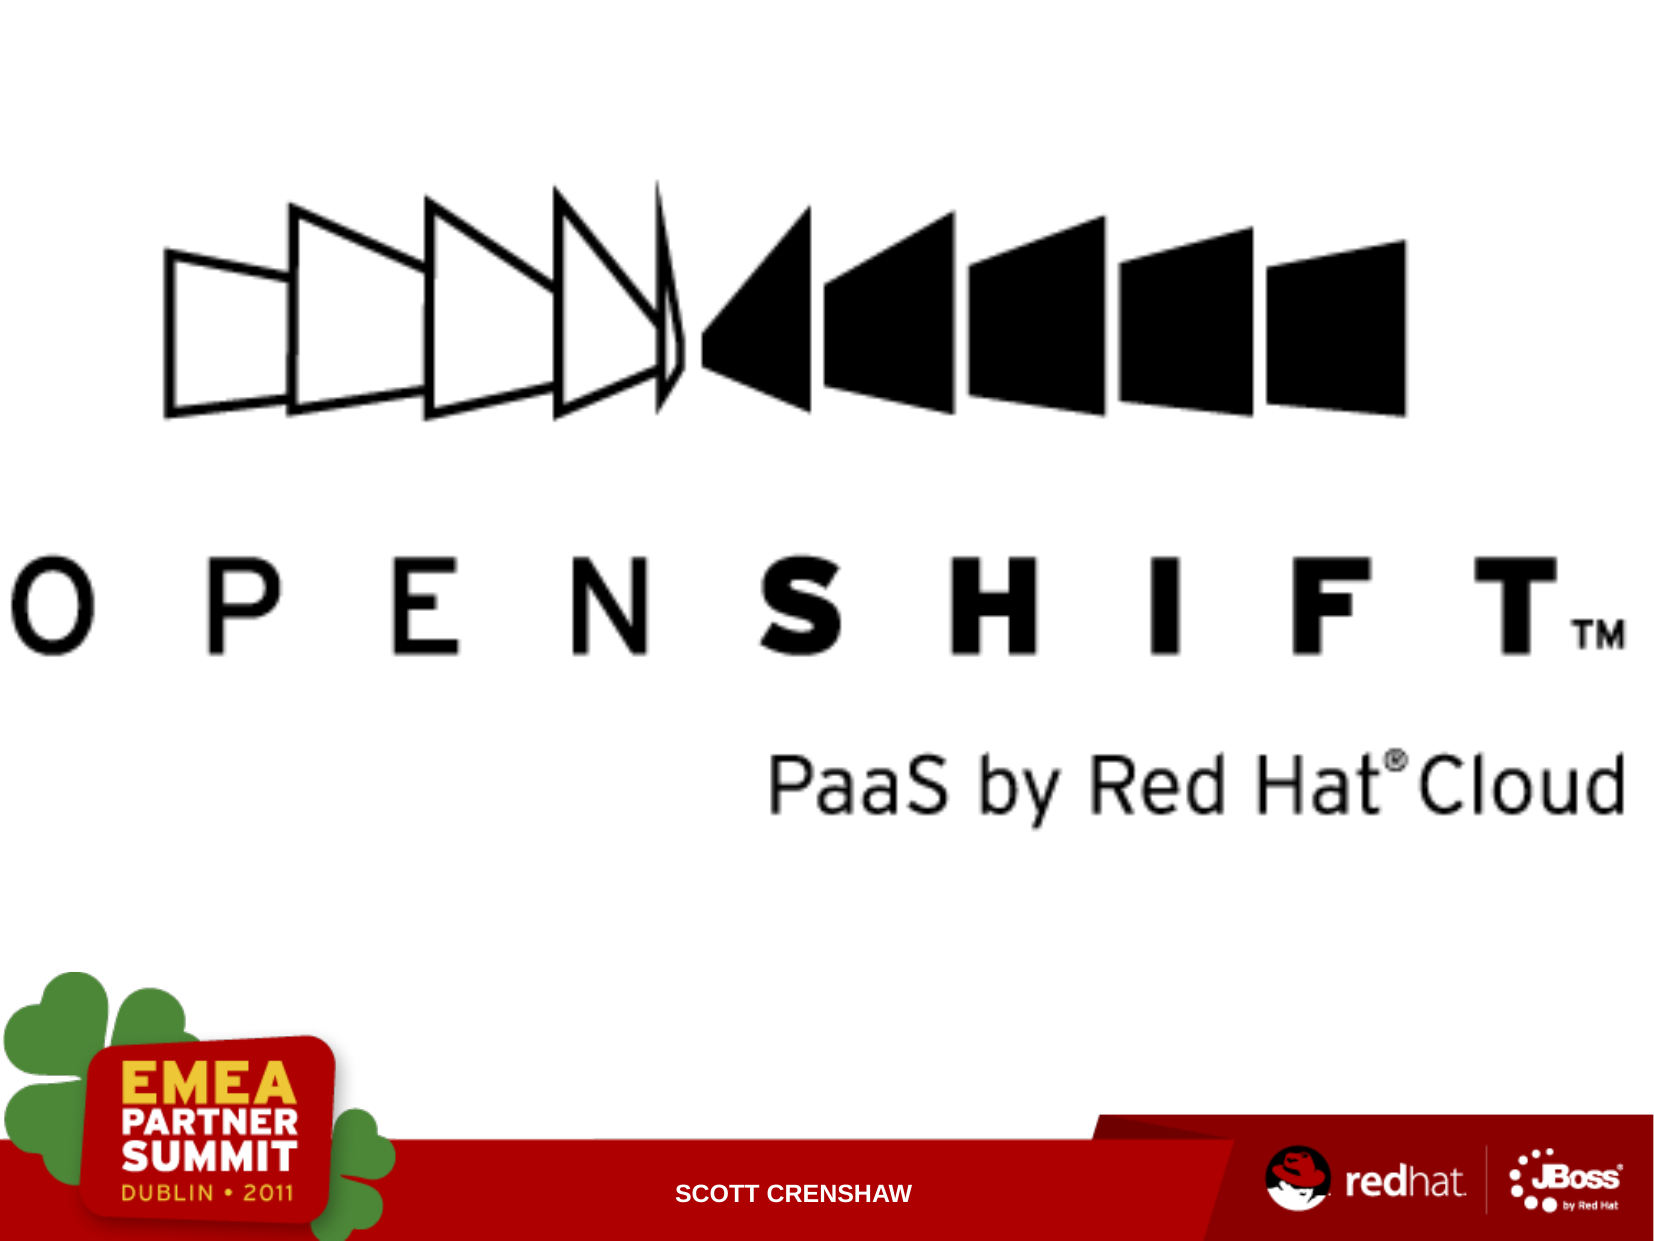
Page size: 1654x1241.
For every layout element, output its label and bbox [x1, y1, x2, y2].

picture [0, 972, 1654, 1241]
picture [0, 158, 1644, 852]
